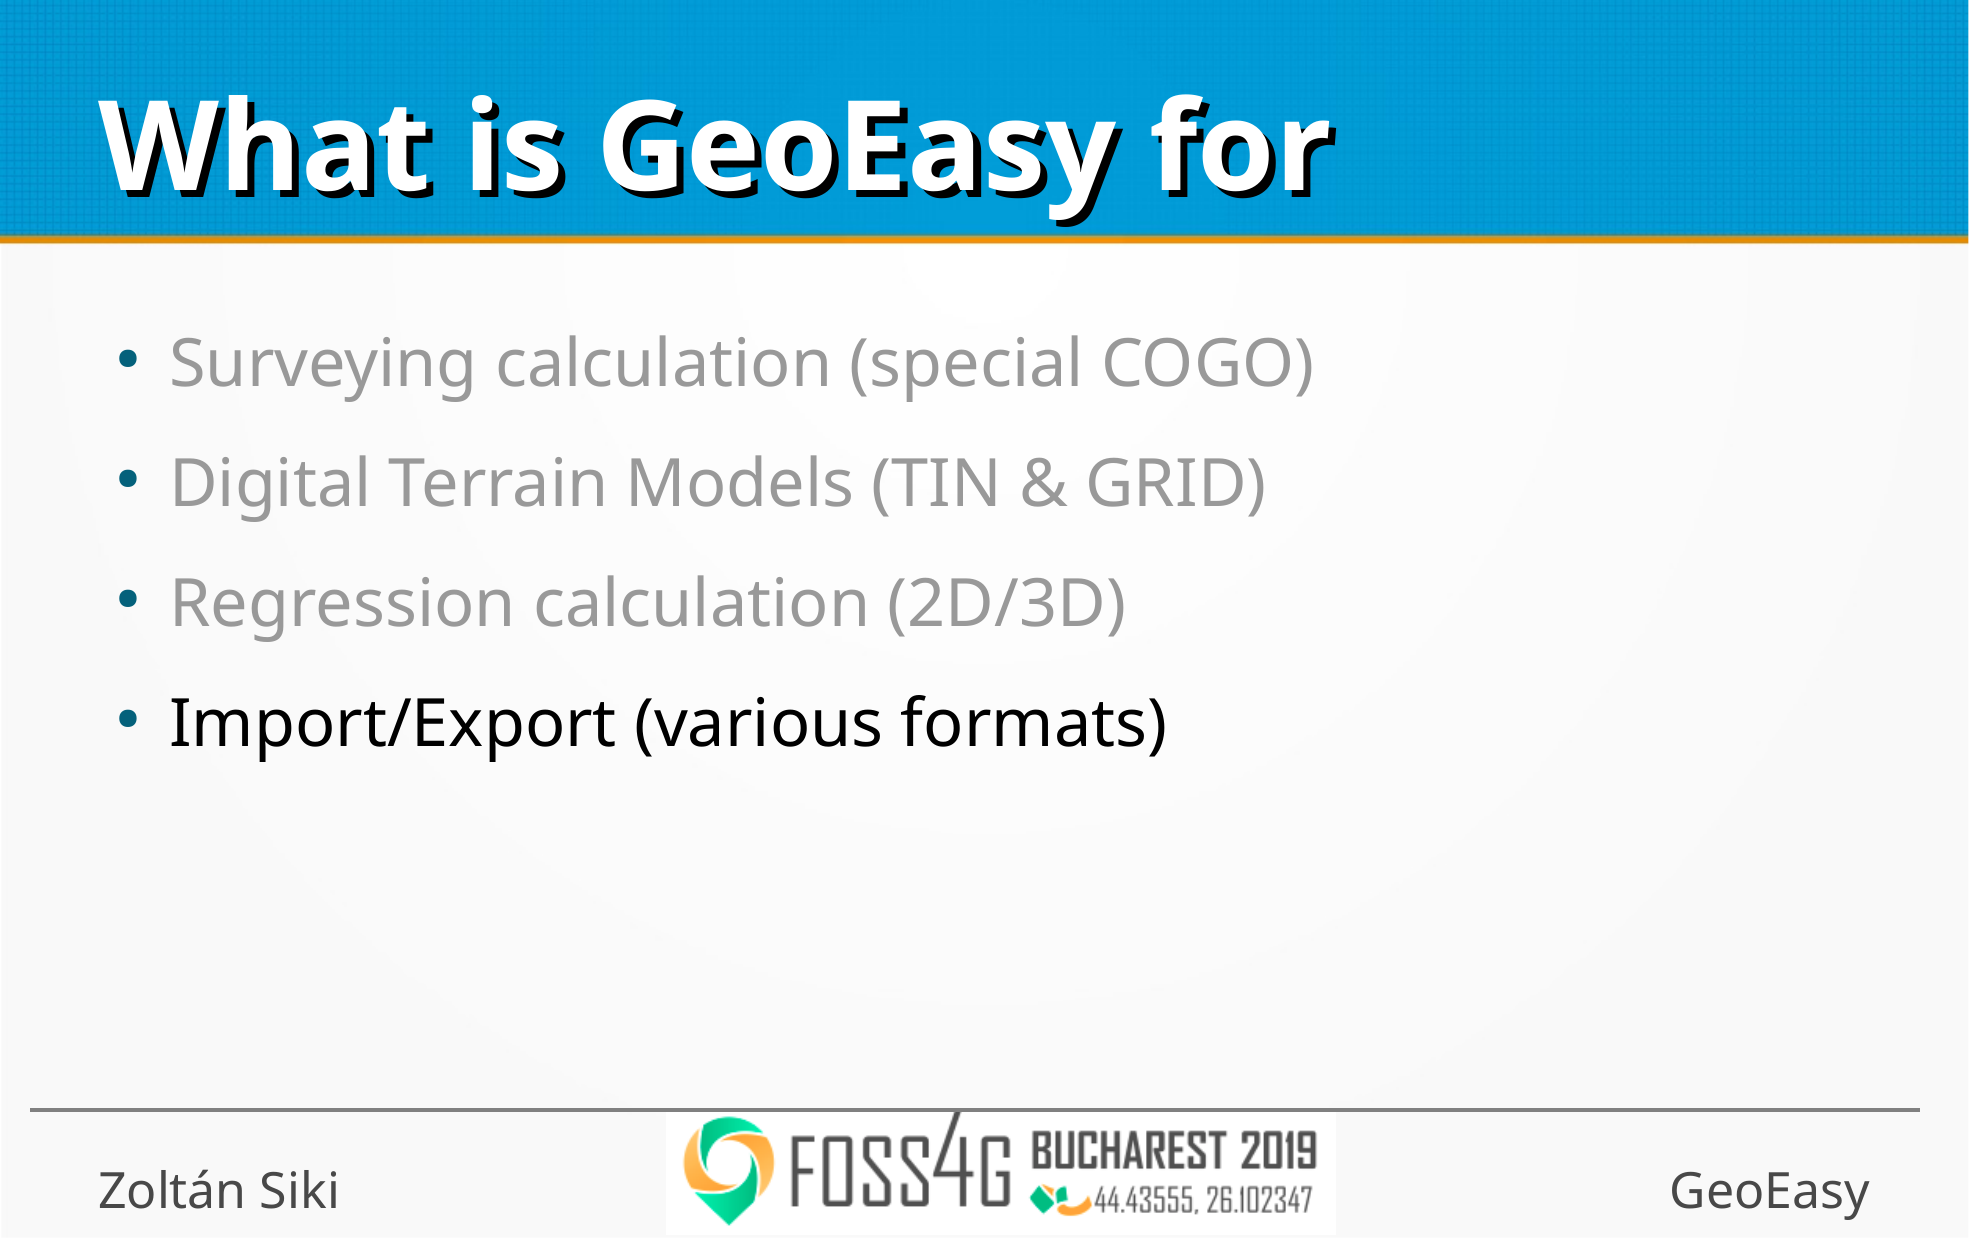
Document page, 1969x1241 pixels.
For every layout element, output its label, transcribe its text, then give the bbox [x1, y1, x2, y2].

title What is GeoEasy for [98, 19, 1870, 227]
picture [0, 233, 1969, 1241]
list Surveying calculation (special COGO) Digital Terrain Models (TIN & GRID) Regression calculation (2D/3D) Import/Export (various formats) [98, 315, 1861, 1081]
